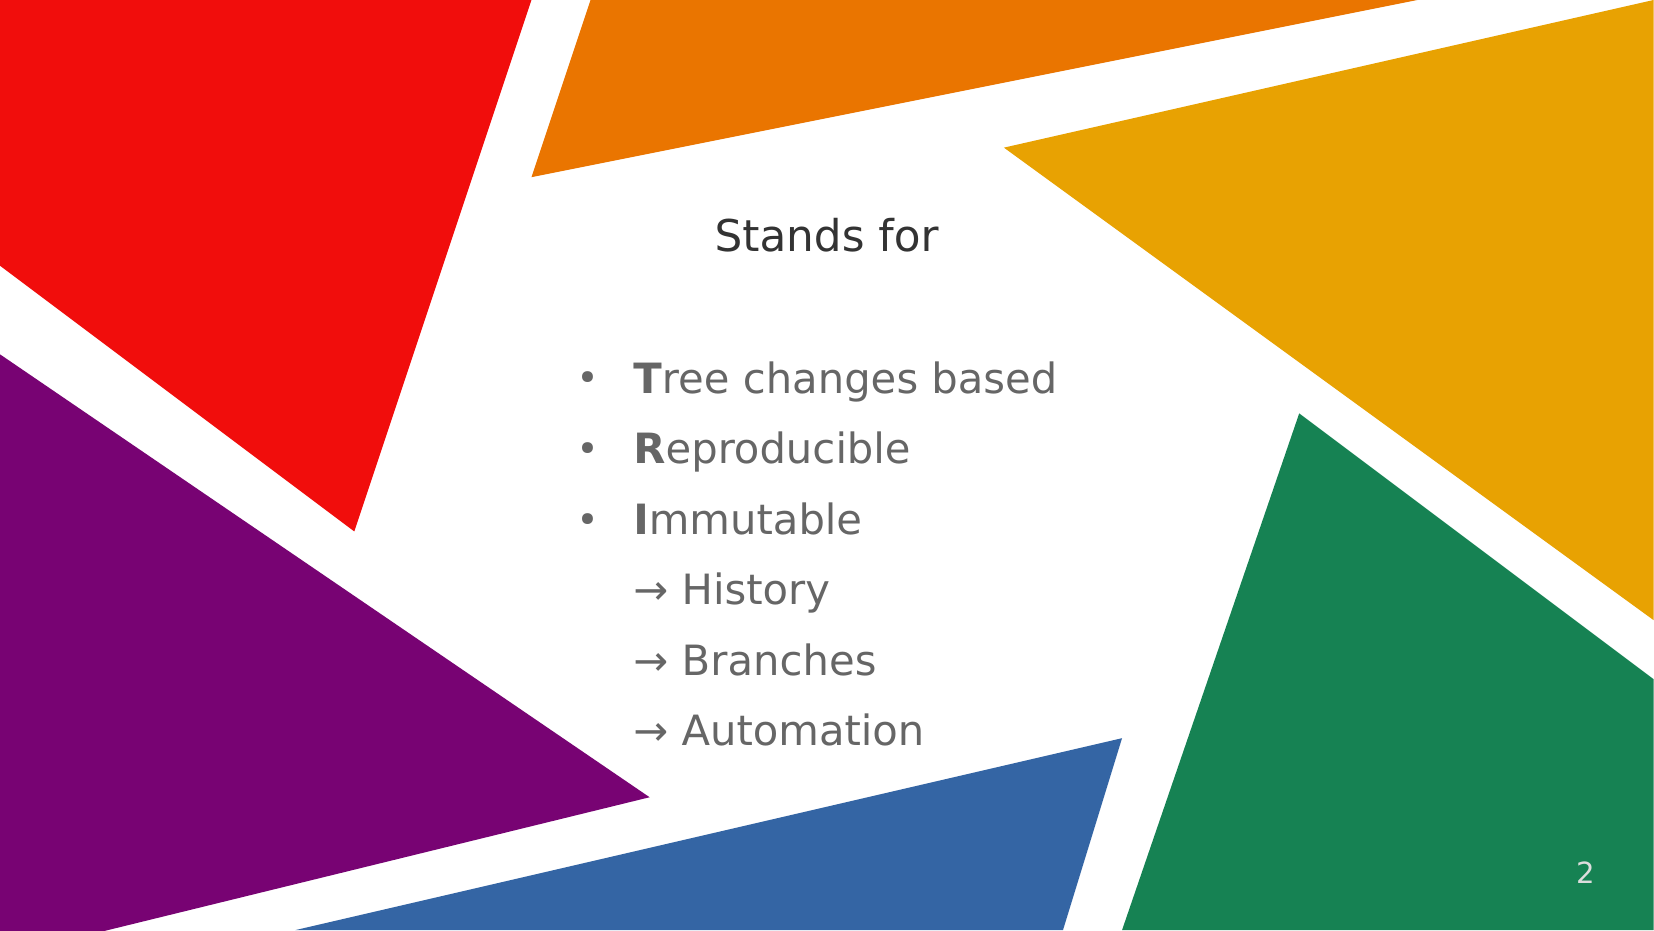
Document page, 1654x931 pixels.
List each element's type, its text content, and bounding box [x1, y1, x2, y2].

title Stands for [472, 147, 1182, 325]
list Tree changes based Reproducible Immutable → History → Branches → Automation [562, 354, 1272, 768]
